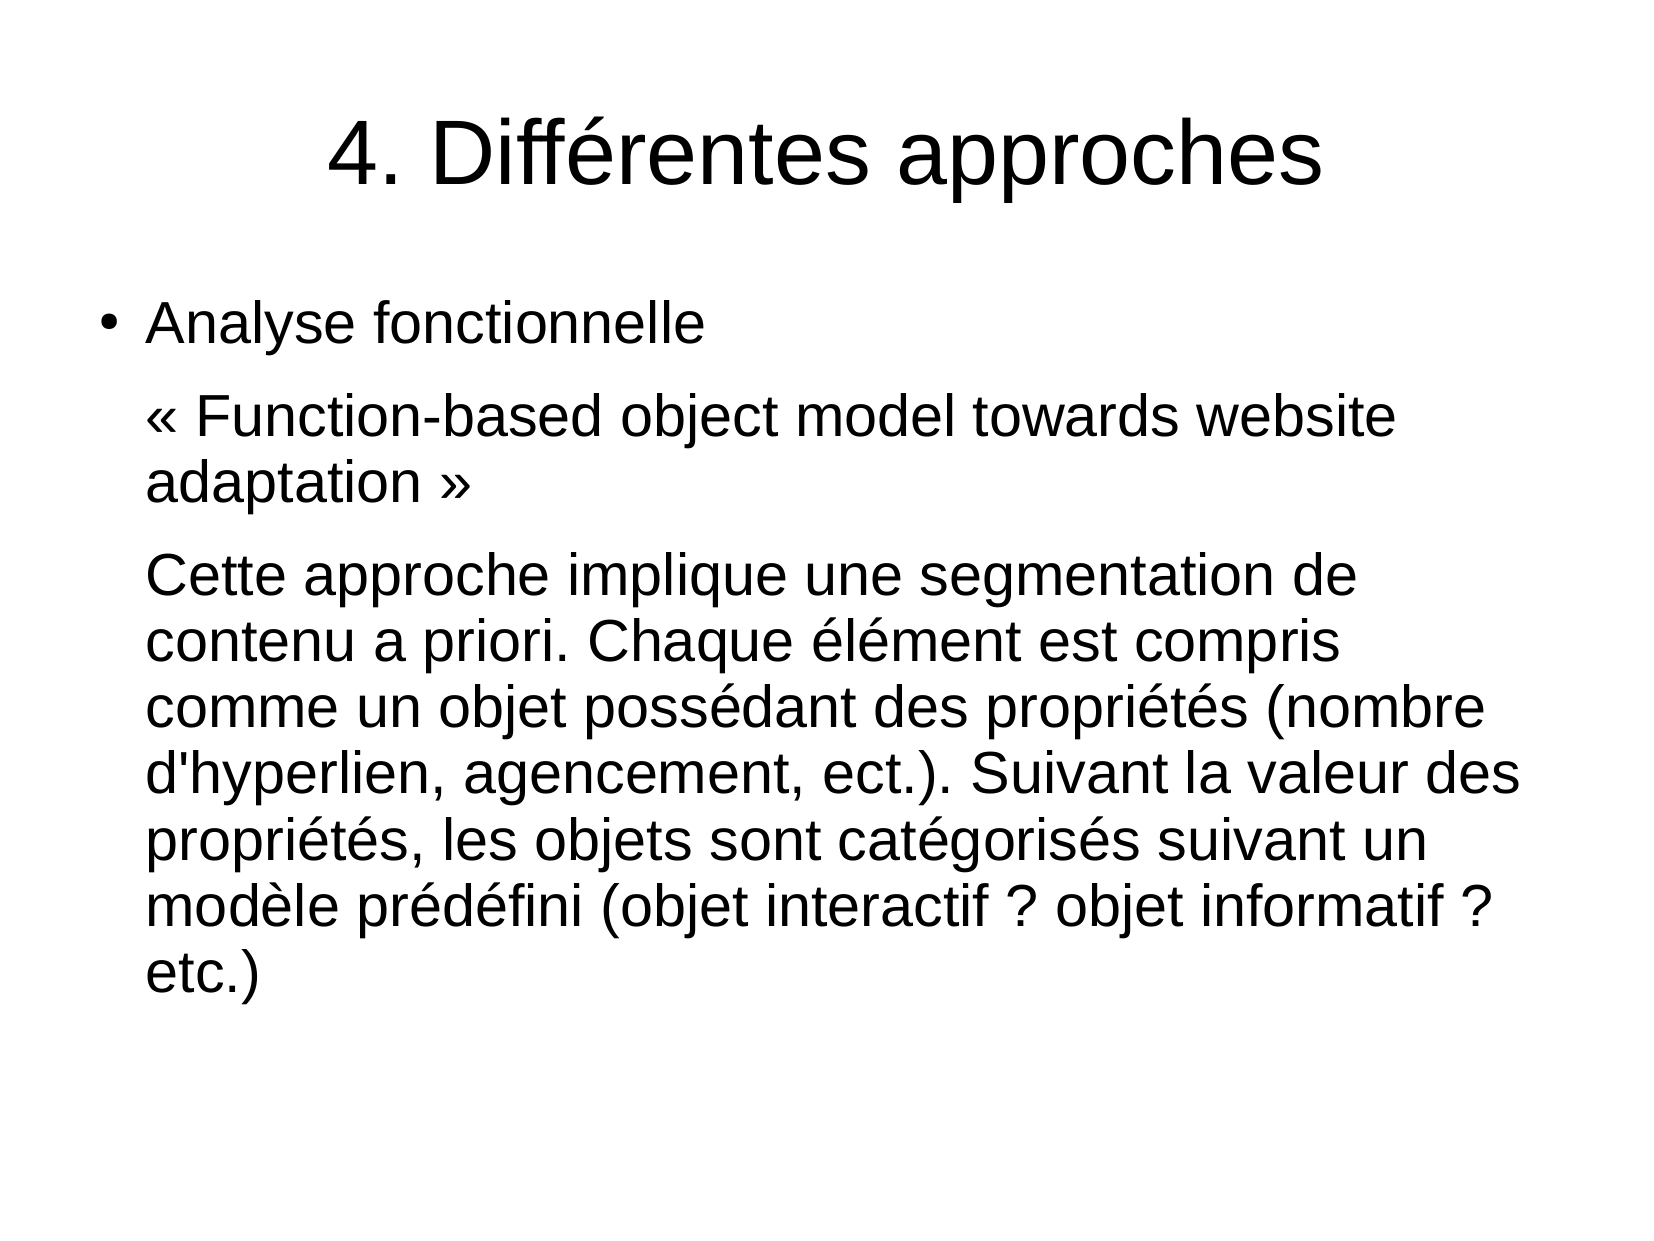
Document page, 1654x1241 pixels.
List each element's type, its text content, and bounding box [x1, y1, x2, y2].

list Analyse fonctionnelle « Function-based object model towards website adaptation » Cette approche implique une segmentation de contenu a priori. Chaque élément est compris comme un objet possédant des propriétés (nombre d'hyperlien, agencement, ect.). Suivant la valeur des propriétés, les objets sont catégorisés suivant un modèle prédéfini (objet interactif ? objet informatif ? etc.) [82, 290, 1538, 1010]
title 4. Différentes approches [82, 49, 1571, 257]
